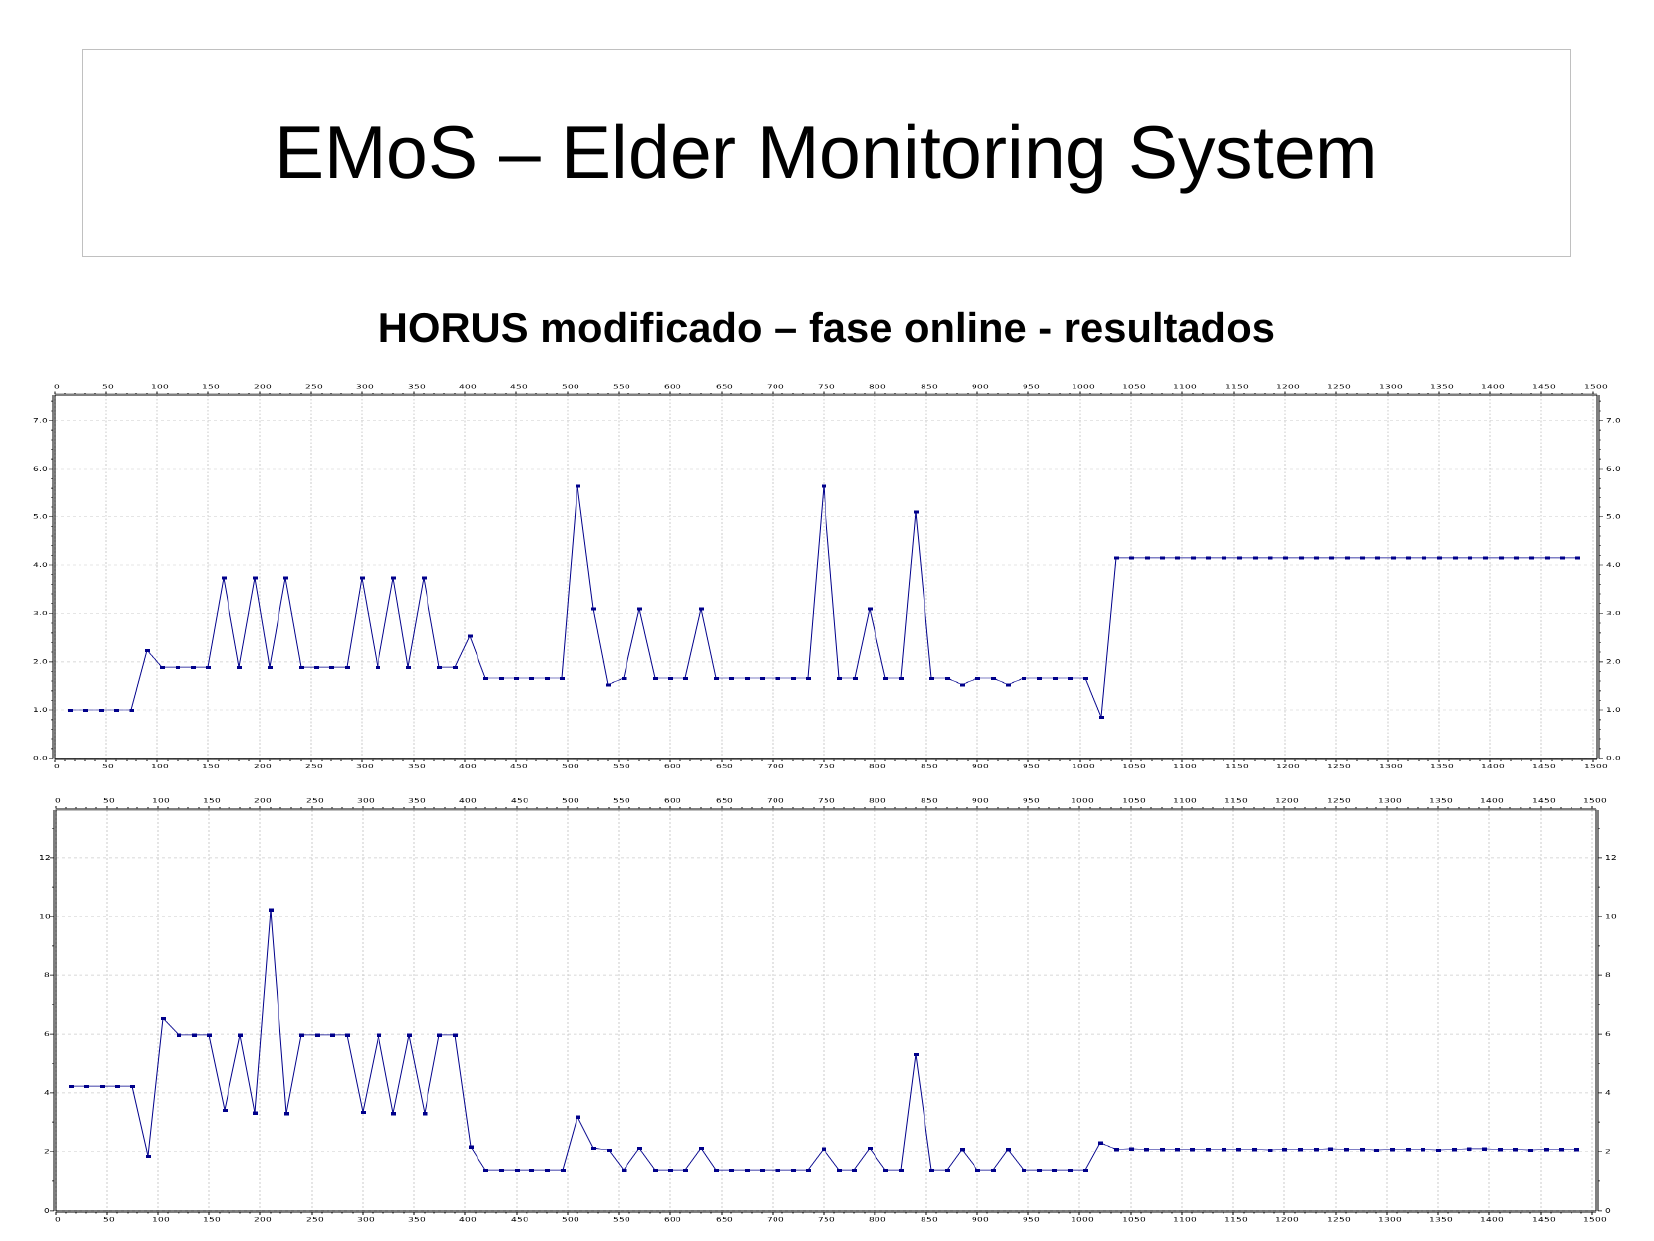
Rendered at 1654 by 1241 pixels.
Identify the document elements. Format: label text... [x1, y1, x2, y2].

picture [30, 794, 1621, 1226]
text_box HORUS modificado – fase online - resultados [241, 297, 1412, 359]
title EMoS – Elder Monitoring System [82, 49, 1571, 257]
picture [30, 381, 1621, 772]
